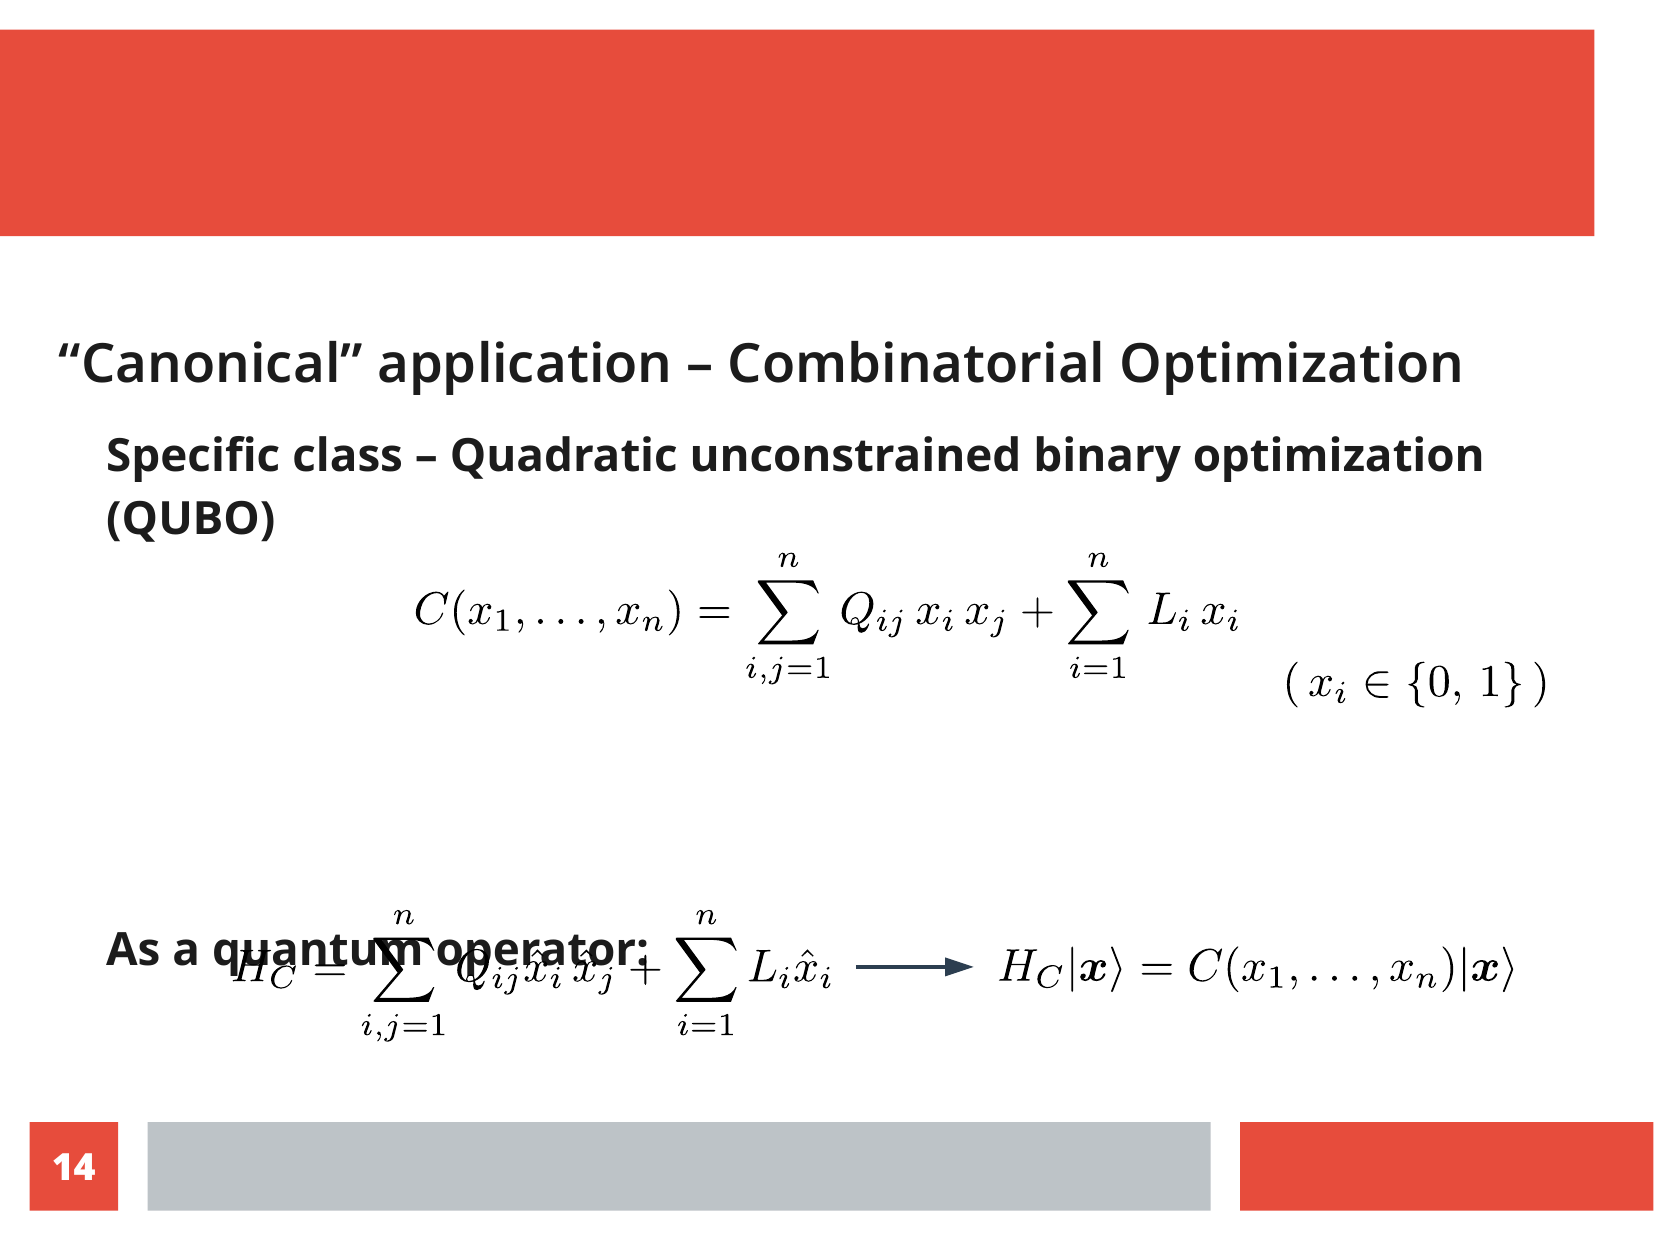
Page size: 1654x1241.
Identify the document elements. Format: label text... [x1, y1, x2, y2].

text_box [990, 616, 1004, 638]
text_box [757, 580, 819, 645]
text_box [1189, 948, 1223, 982]
text_box [1454, 691, 1460, 705]
text_box [524, 961, 548, 982]
text_box [1335, 688, 1346, 704]
text_box [675, 937, 737, 1002]
text_box [598, 618, 605, 633]
text_box [232, 949, 272, 982]
text_box [496, 609, 509, 631]
text_box [1482, 665, 1498, 697]
text_box [454, 589, 465, 636]
text_box [794, 961, 818, 982]
text_box [1442, 946, 1454, 993]
text_box [1022, 597, 1053, 628]
text_box [888, 616, 902, 638]
text_box [1365, 671, 1389, 698]
list “Canonical” application – Combinatorial Optimization Specific class – Quadratic unconstrained binary optimization (QUBO) As a quantum operator: [59, 324, 1565, 1093]
text_box [1179, 616, 1189, 632]
text_box [1291, 975, 1297, 990]
text_box [1504, 661, 1521, 708]
text_box [761, 674, 766, 685]
text_box [998, 949, 1038, 981]
text_box [721, 1013, 733, 1036]
text_box [1227, 946, 1239, 993]
text_box [573, 961, 597, 982]
text_box [1502, 946, 1514, 993]
text_box [1242, 960, 1266, 982]
text_box [394, 909, 414, 925]
text_box [1113, 656, 1125, 678]
text_box [678, 1020, 688, 1036]
text_box [373, 937, 435, 1002]
text_box [779, 973, 790, 989]
text_box [271, 965, 296, 989]
text_box [1309, 675, 1333, 697]
text_box [748, 949, 777, 982]
text_box [376, 1031, 381, 1042]
text_box [1088, 552, 1109, 568]
text_box [1201, 603, 1225, 625]
text_box [598, 973, 612, 995]
text_box [1227, 616, 1238, 632]
text_box [550, 973, 561, 989]
text_box [746, 663, 757, 679]
text_box [1111, 946, 1122, 993]
text_box [841, 591, 874, 633]
text_box [820, 973, 831, 989]
text_box [1390, 960, 1414, 982]
text_box [503, 973, 517, 995]
text_box [1472, 960, 1498, 982]
text_box [642, 616, 663, 632]
text_box [361, 1020, 372, 1036]
text_box [1070, 663, 1080, 679]
text_box [517, 618, 524, 633]
text_box [1067, 580, 1129, 645]
text_box [778, 552, 799, 568]
text_box [384, 1020, 398, 1042]
text_box [965, 603, 989, 625]
text_box [1286, 661, 1298, 708]
text_box [1429, 665, 1449, 698]
text_box [415, 591, 449, 625]
text_box [616, 603, 640, 625]
text_box [580, 949, 593, 957]
text_box [942, 616, 953, 632]
text_box [1408, 661, 1425, 708]
text_box [877, 616, 887, 632]
text_box [801, 949, 814, 957]
text_box [531, 949, 544, 957]
text_box [1037, 965, 1063, 989]
text_box [630, 954, 661, 986]
text_box [1372, 975, 1378, 990]
text_box [1534, 661, 1546, 708]
text_box [1270, 966, 1283, 988]
text_box [1416, 973, 1437, 988]
text_box [817, 656, 829, 678]
text_box [668, 589, 680, 636]
text_box [696, 909, 717, 925]
text_box [457, 948, 489, 991]
text_box [492, 973, 503, 989]
text_box [468, 603, 492, 625]
text_box [1148, 592, 1176, 624]
text_box [432, 1013, 445, 1036]
text_box [1080, 960, 1107, 982]
text_box [768, 663, 782, 685]
text_box [916, 603, 940, 625]
